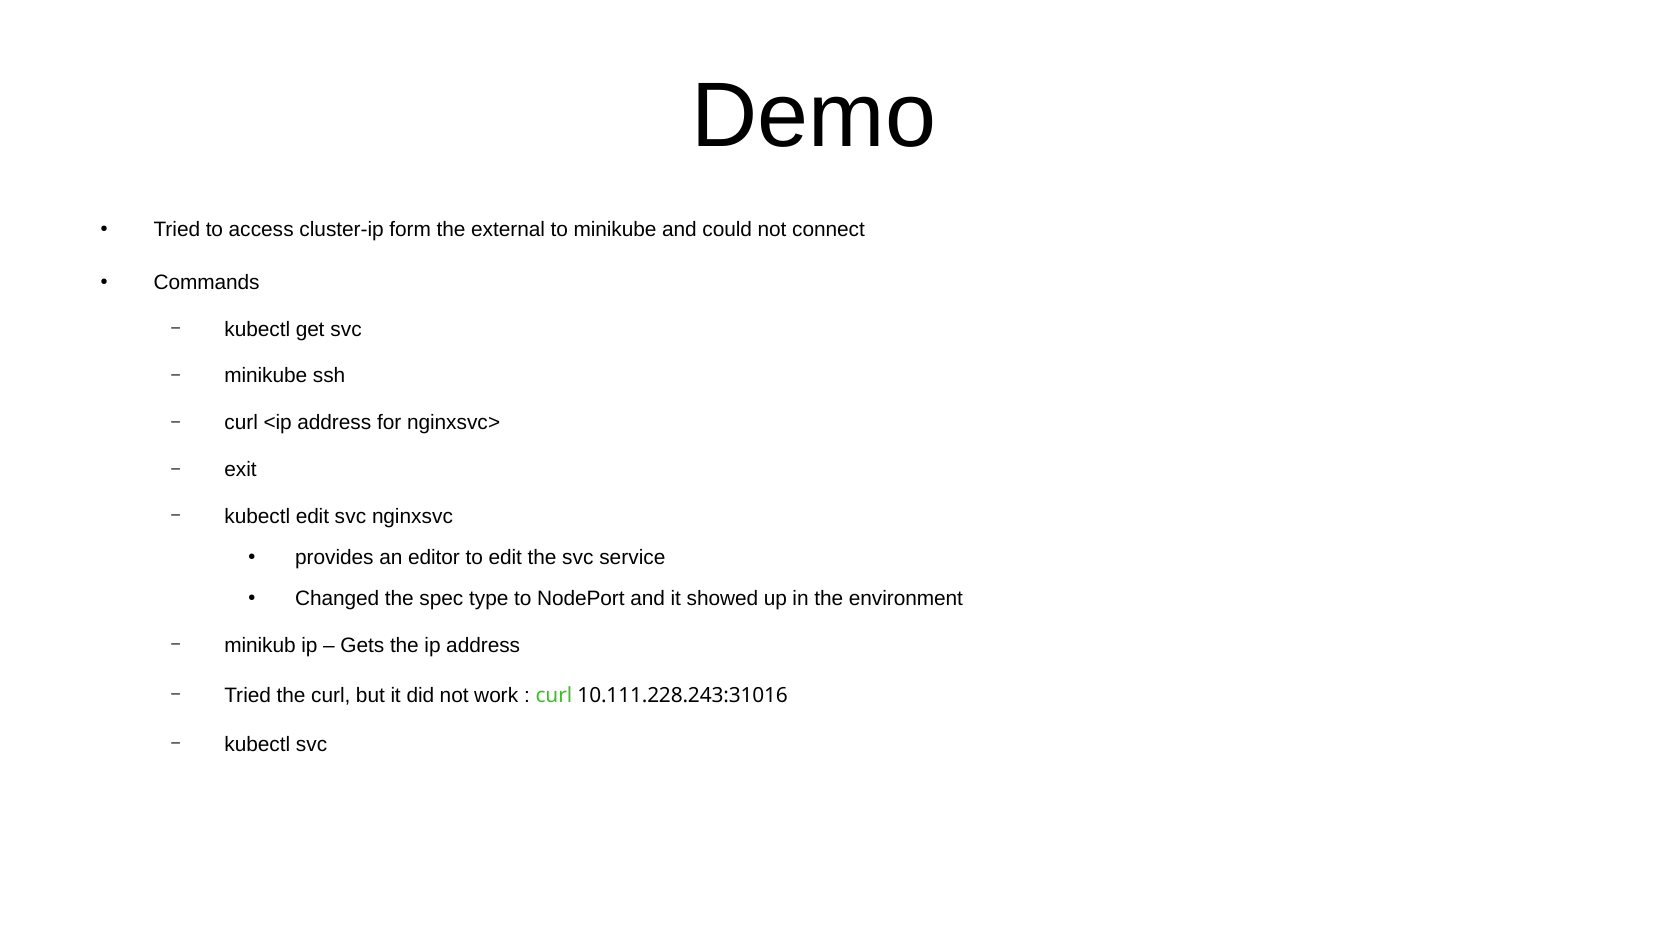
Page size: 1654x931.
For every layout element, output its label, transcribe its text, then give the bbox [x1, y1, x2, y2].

list Tried to access cluster-ip form the external to minikube and could not connect Commands kubectl get svc minikube ssh curl <ip address for nginxsvc> exit kubectl edit svc nginxsvc provides an editor to edit the svc service Changed the spec type to NodePort and it showed up in the environment minikub ip – Gets the ip address Tried the curl, but it did not work : curl 10.111.228.243:31016 kubectl svc [82, 217, 1571, 758]
title Demo [82, 37, 1571, 193]
